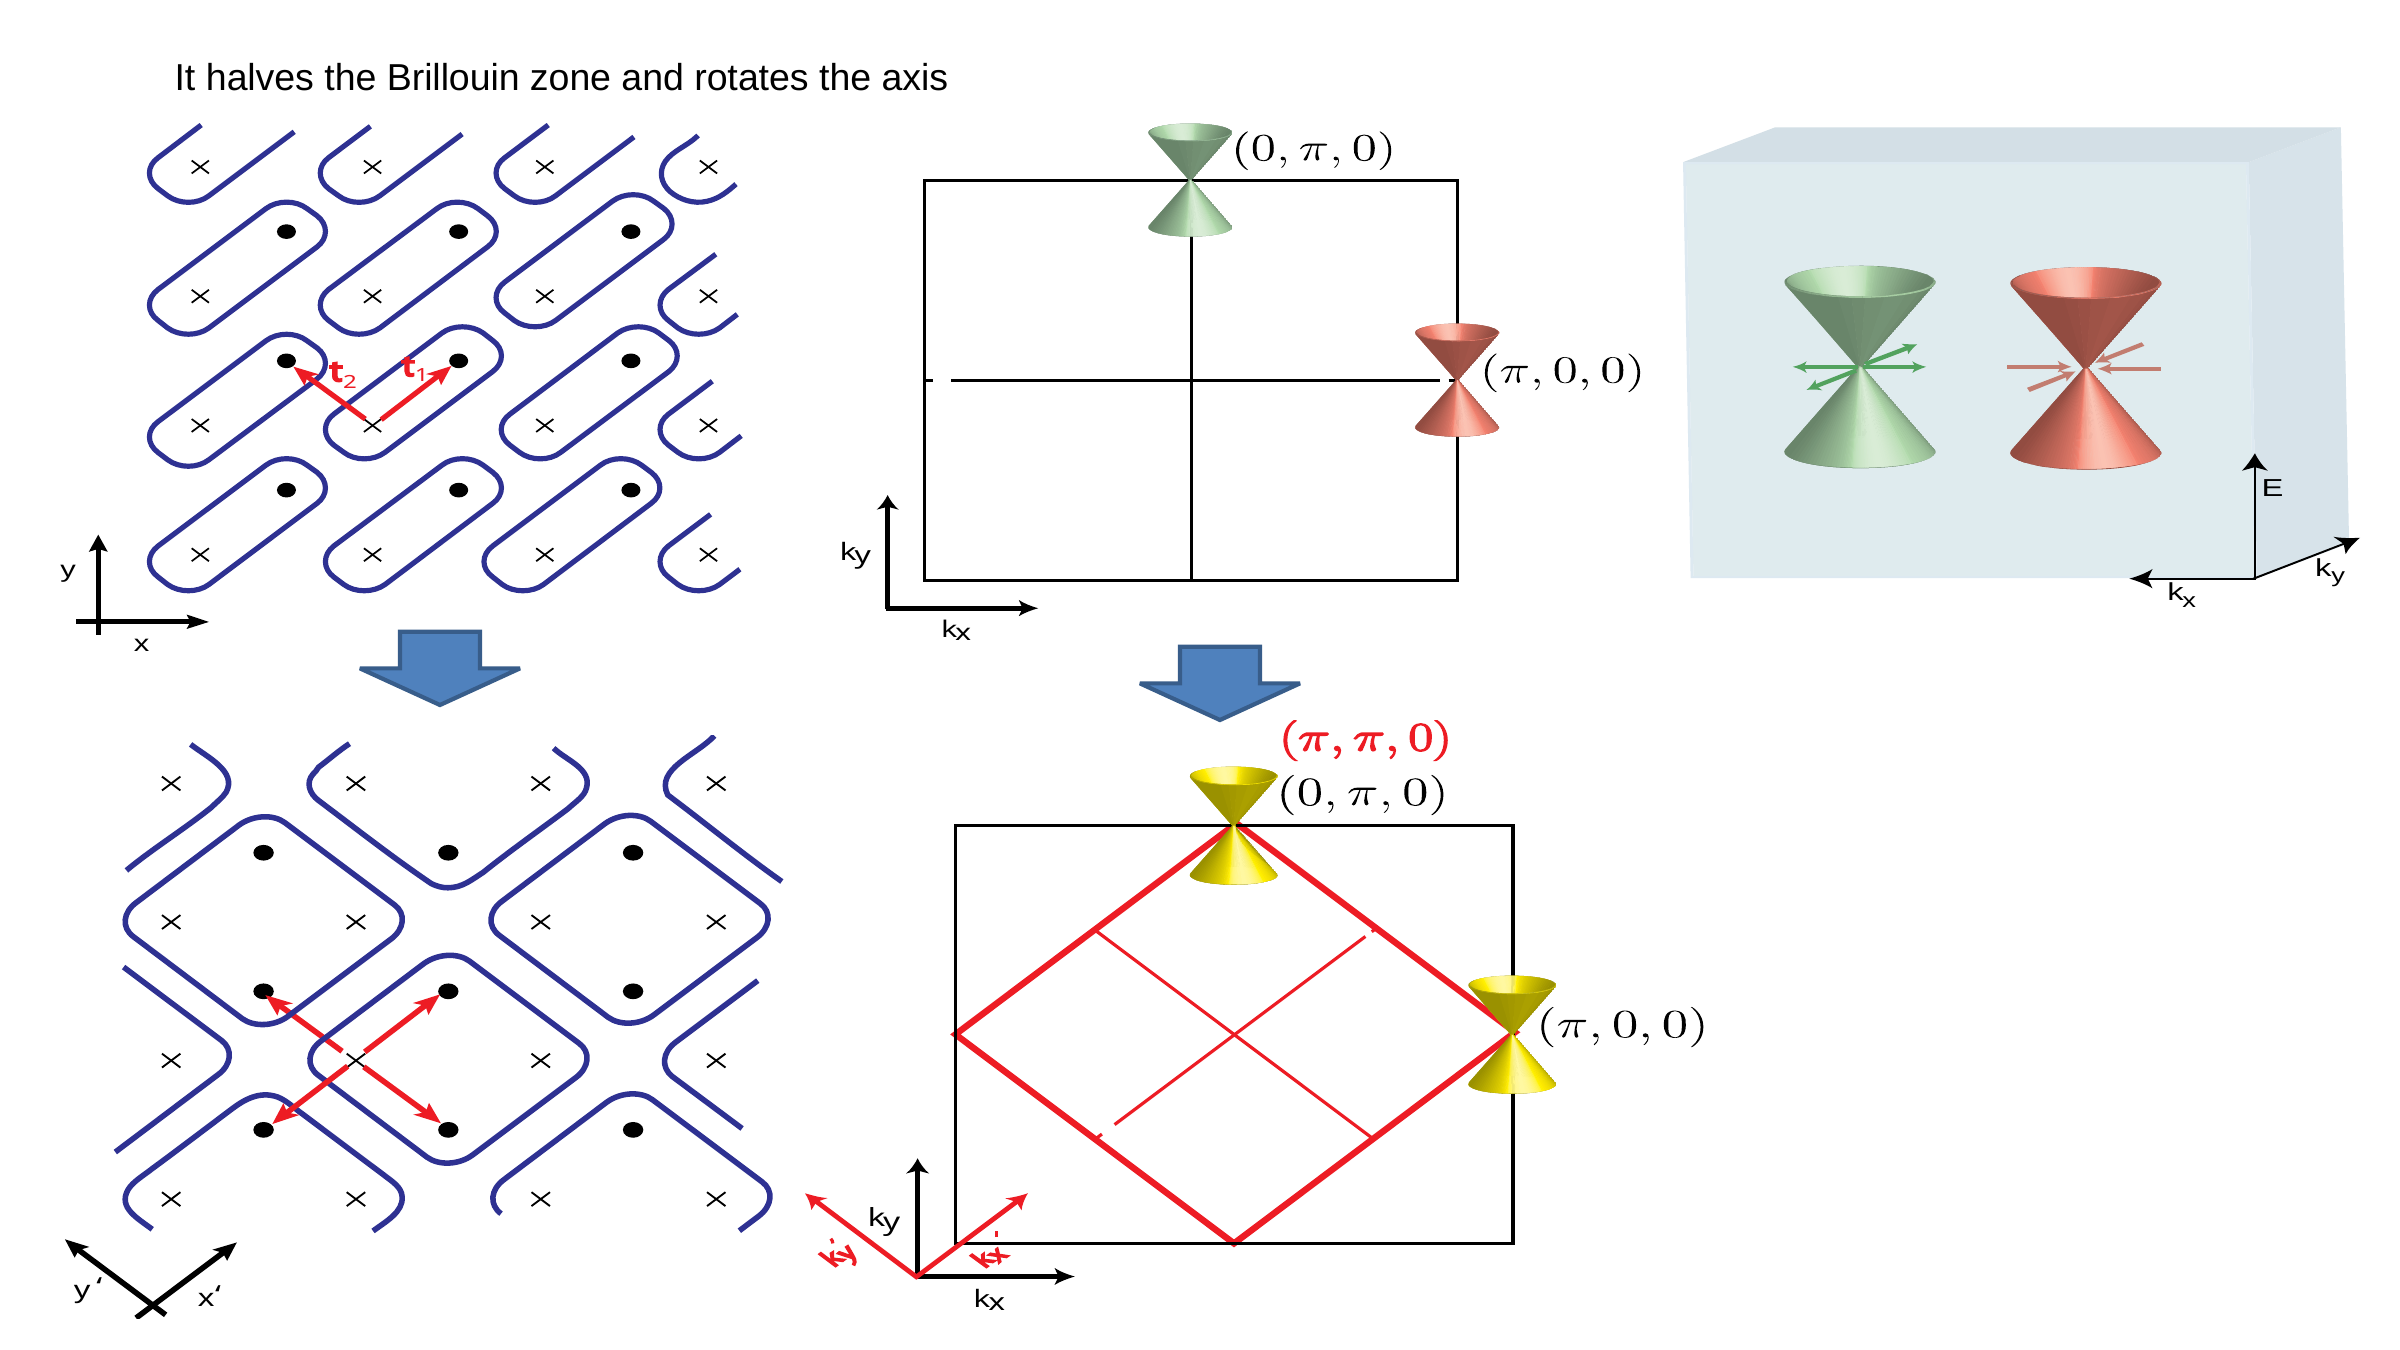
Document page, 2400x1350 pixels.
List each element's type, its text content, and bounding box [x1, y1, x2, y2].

text_box [359, 631, 520, 705]
picture [64, 735, 785, 1319]
text_box It halves the Brillouin zone and rotates the axis [159, 44, 964, 106]
text_box [1139, 646, 1300, 720]
picture [60, 123, 743, 659]
picture [1682, 126, 2361, 615]
picture [805, 720, 1704, 1317]
picture [840, 123, 1641, 647]
